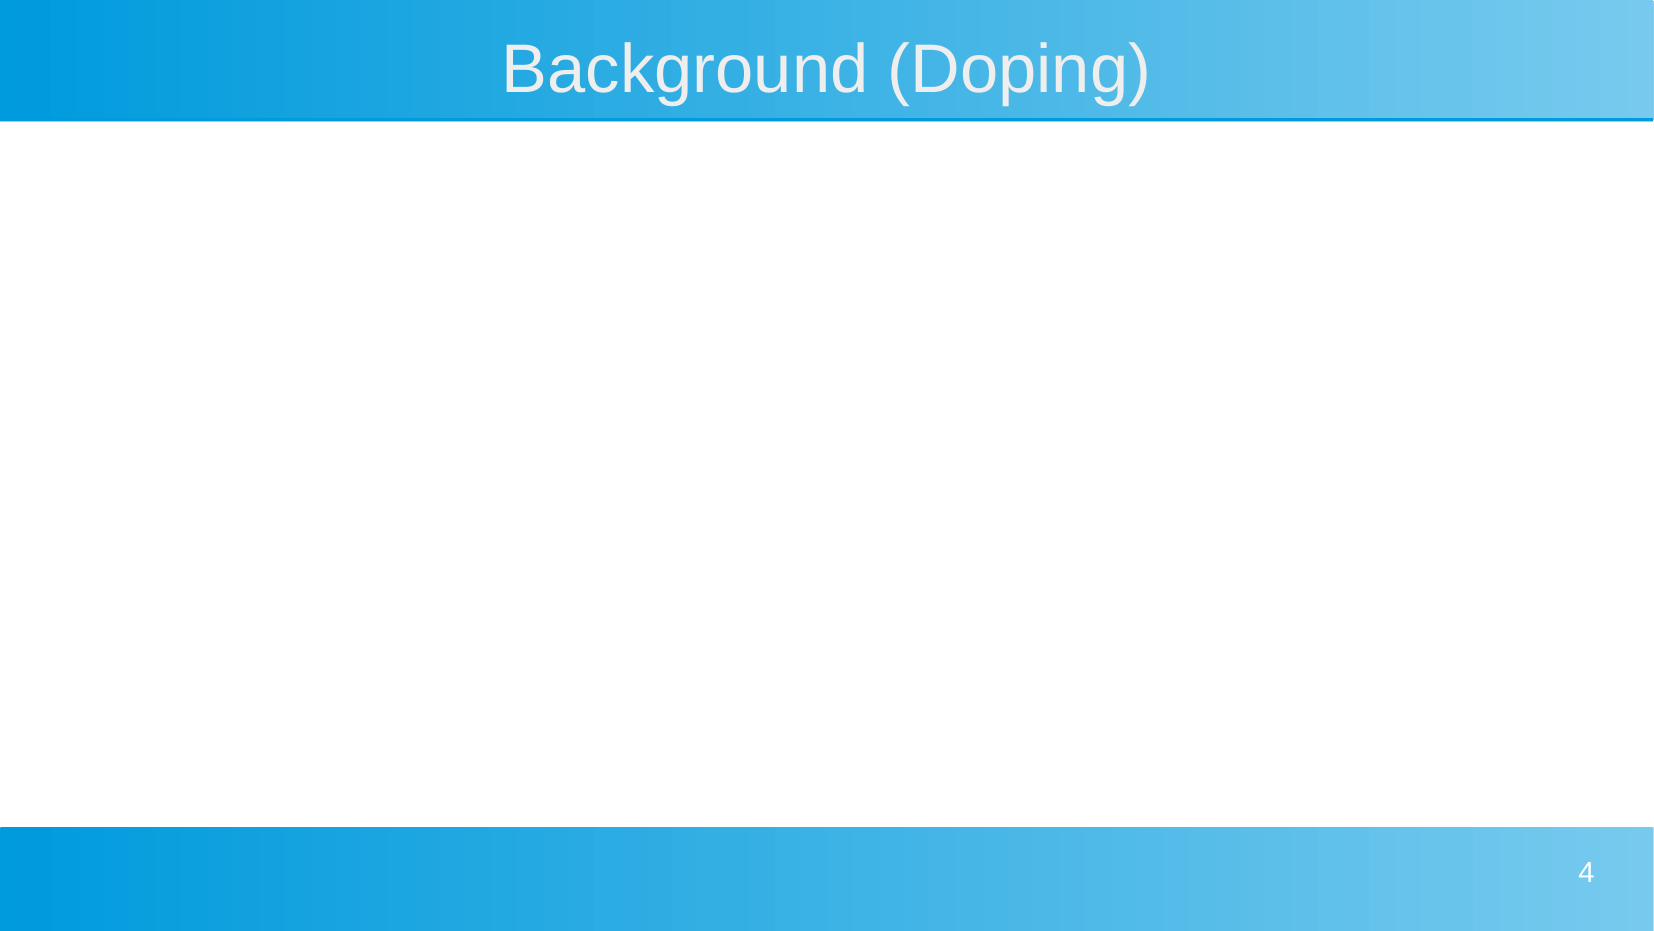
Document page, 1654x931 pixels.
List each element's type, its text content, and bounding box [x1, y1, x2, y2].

title Background (Doping) [59, 29, 1595, 108]
